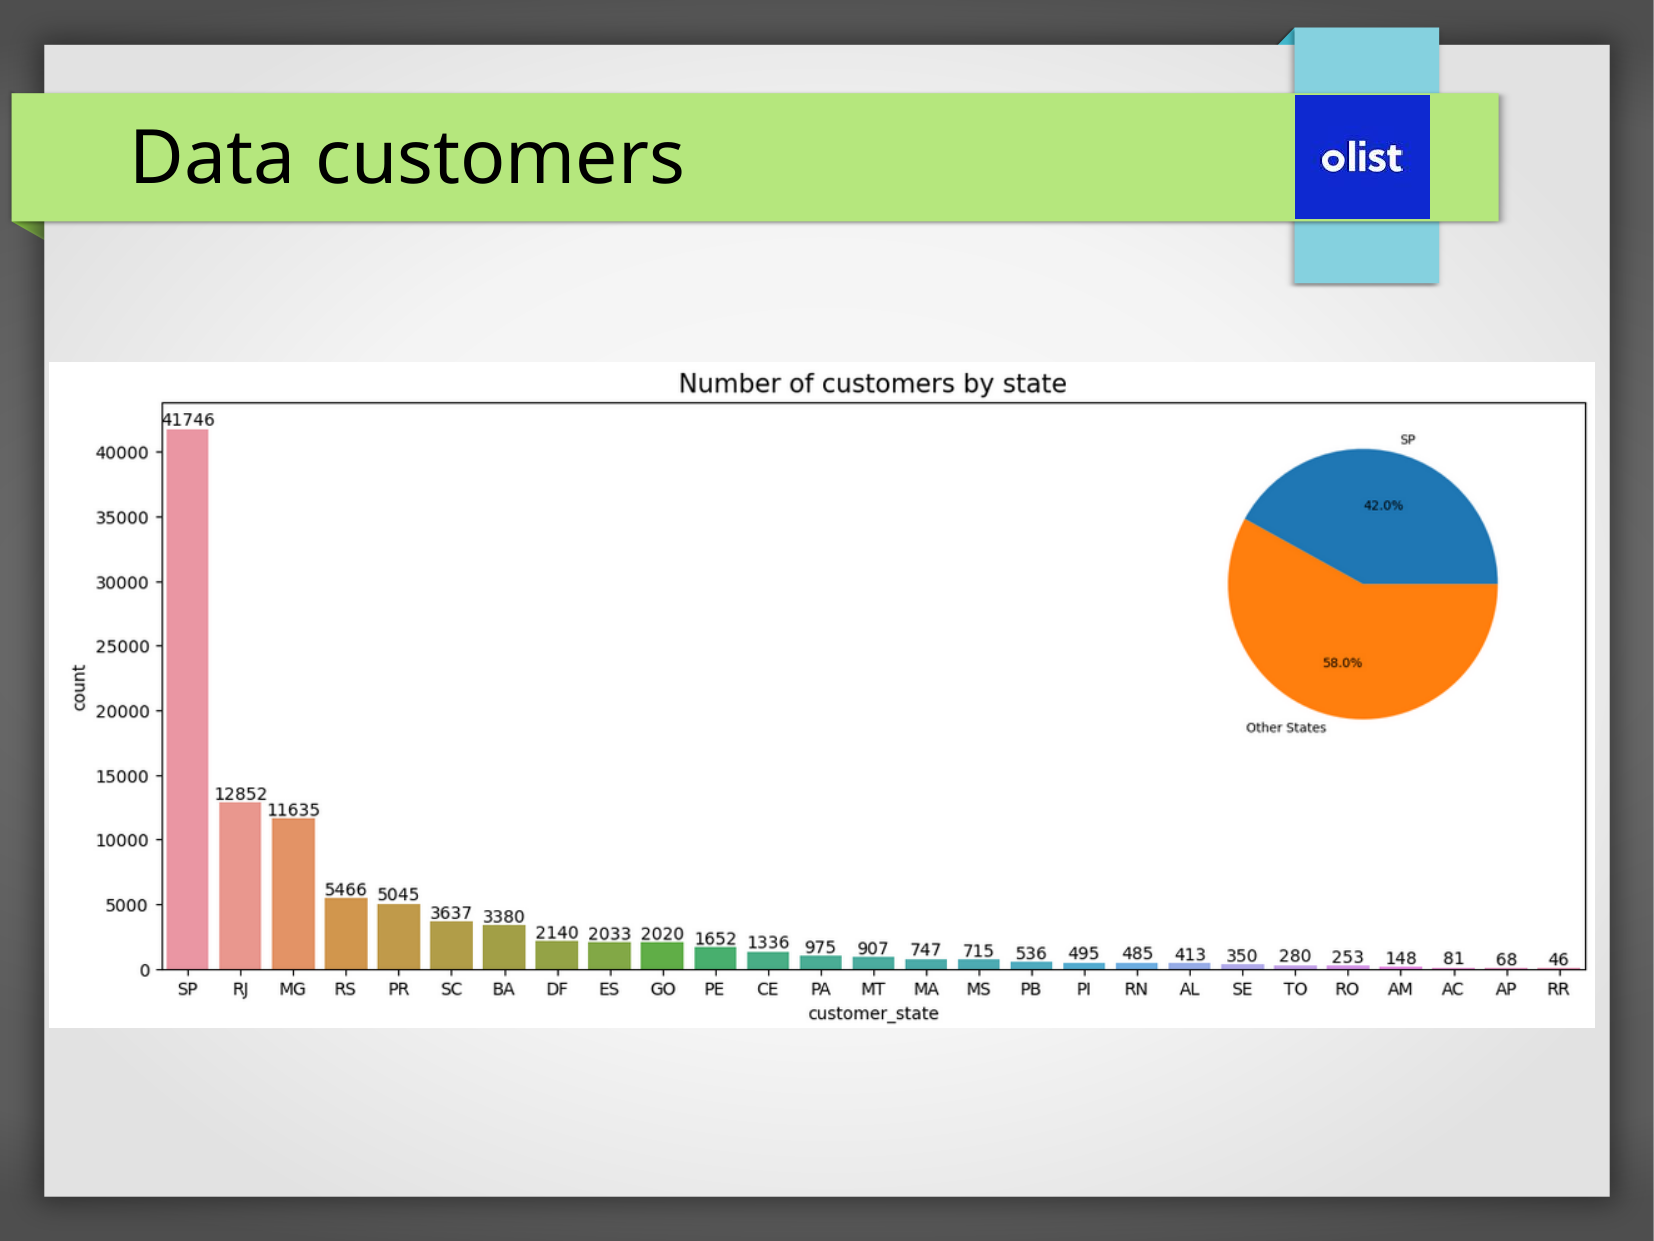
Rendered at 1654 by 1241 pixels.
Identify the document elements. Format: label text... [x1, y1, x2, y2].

title Data customers [129, 95, 1295, 214]
picture [0, 0, 1654, 1241]
